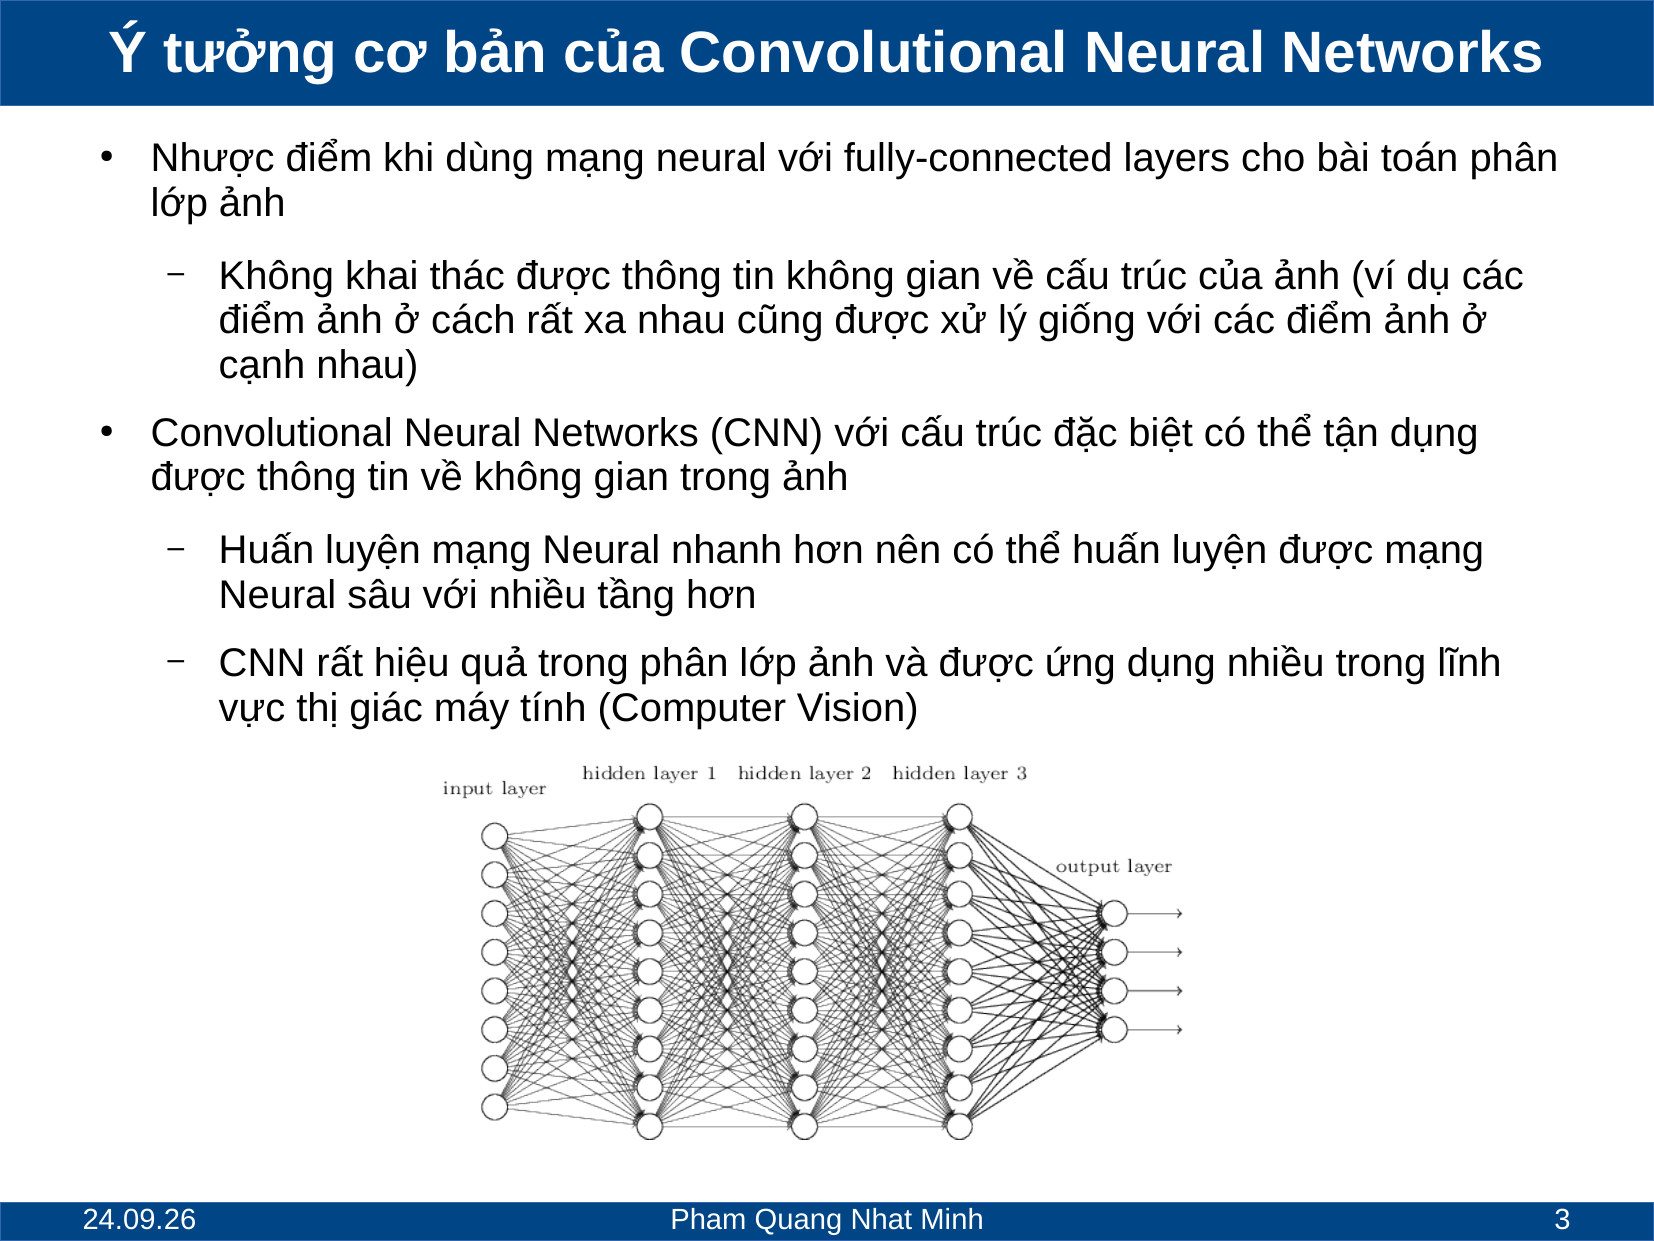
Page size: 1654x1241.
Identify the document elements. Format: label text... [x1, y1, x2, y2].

title Ý tưởng cơ bản của Convolutional Neural Networks [0, 0, 1654, 106]
list Nhược điểm khi dùng mạng neural với fully-connected layers cho bài toán phân lớp ảnh Không khai thác được thông tin không gian về cấu trúc của ảnh (ví dụ các điểm ảnh ở cách rất xa nhau cũng được xử lý giống với các điểm ảnh ở cạnh nhau) Convolutional Neural Networks (CNN) với cấu trúc đặc biệt có thể tận dụng được thông tin về không gian trong ảnh Huấn luyện mạng Neural nhanh hơn nên có thể huấn luyện được mạng Neural sâu với nhiều tầng hơn CNN rất hiệu quả trong phân lớp ảnh và được ứng dụng nhiều trong lĩnh vực thị giác máy tính (Computer Vision) [82, 135, 1571, 736]
picture [436, 759, 1201, 1141]
